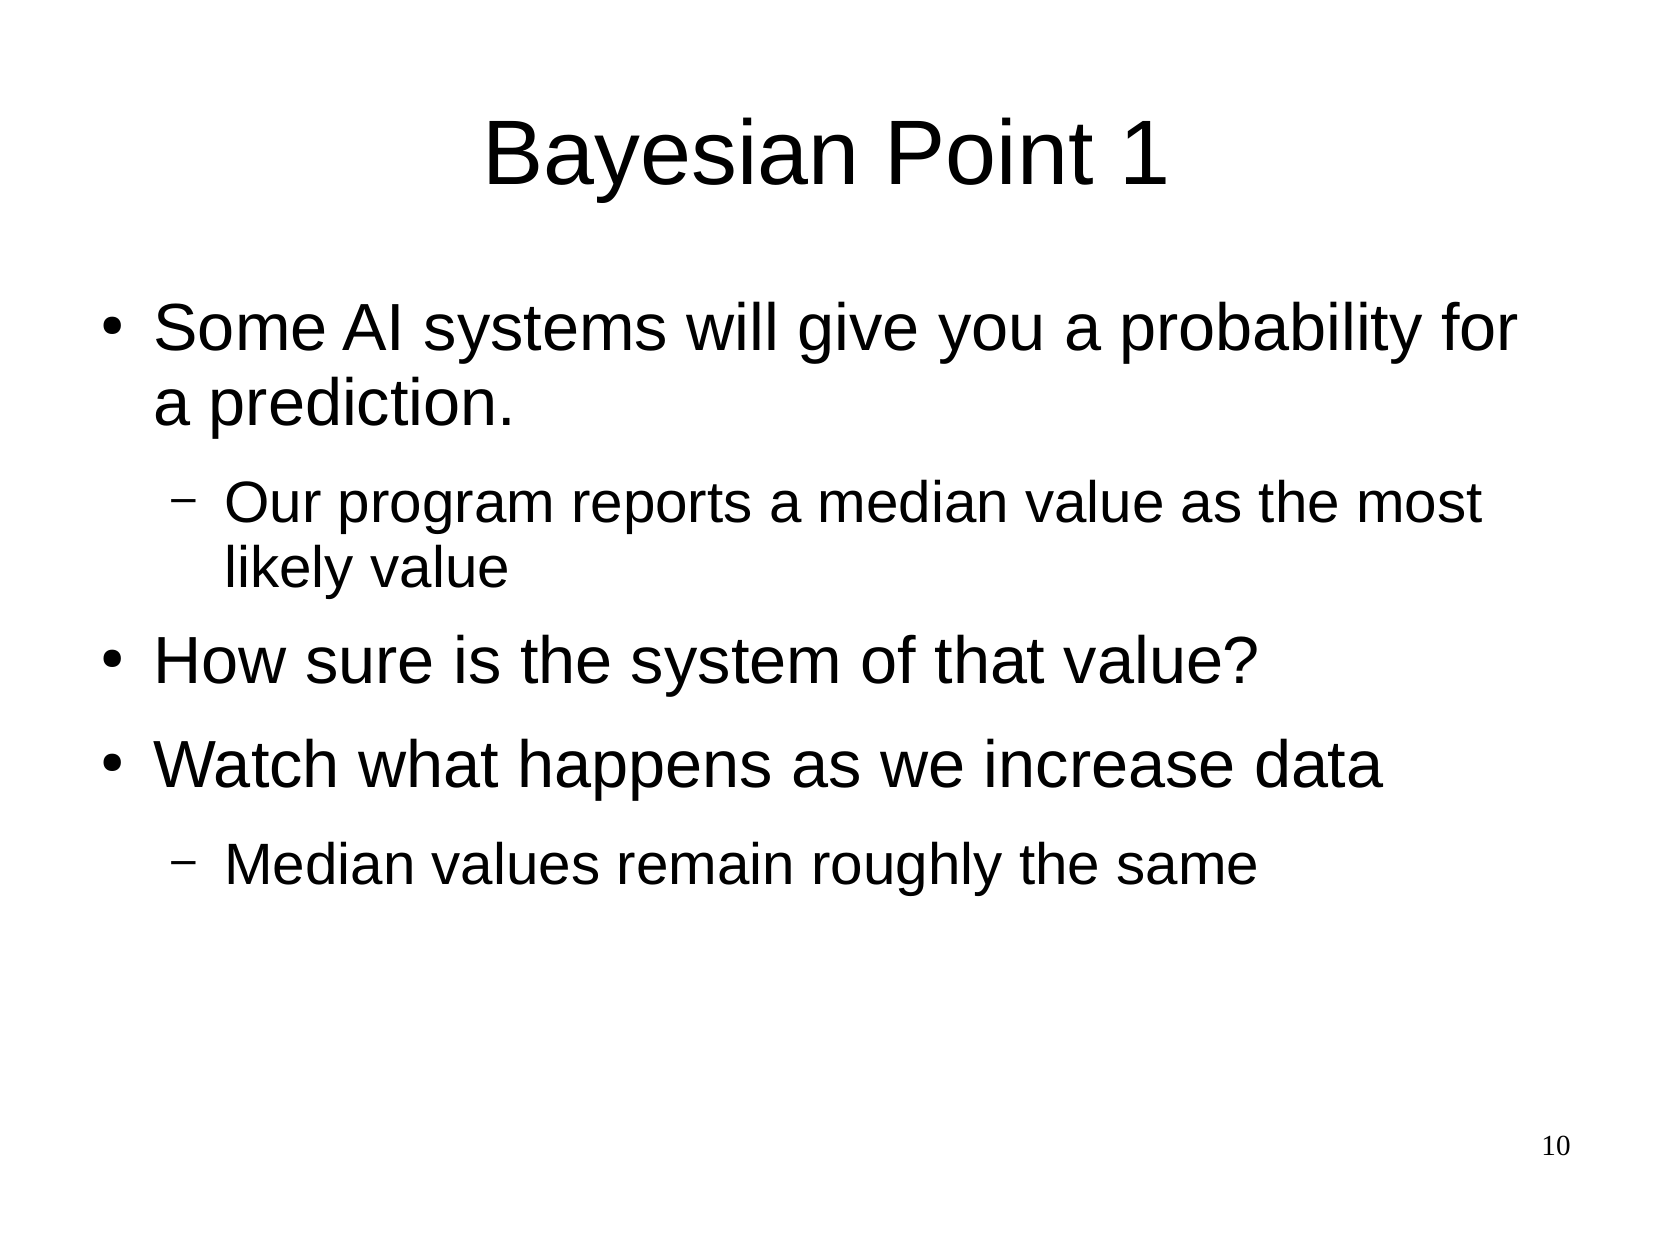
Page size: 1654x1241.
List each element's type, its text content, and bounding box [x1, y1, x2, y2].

title Bayesian Point 1 [82, 49, 1571, 257]
list Some AI systems will give you a probability for a prediction. Our program reports a median value as the most likely value How sure is the system of that value? Watch what happens as we increase data Median values remain roughly the same [82, 290, 1571, 1109]
